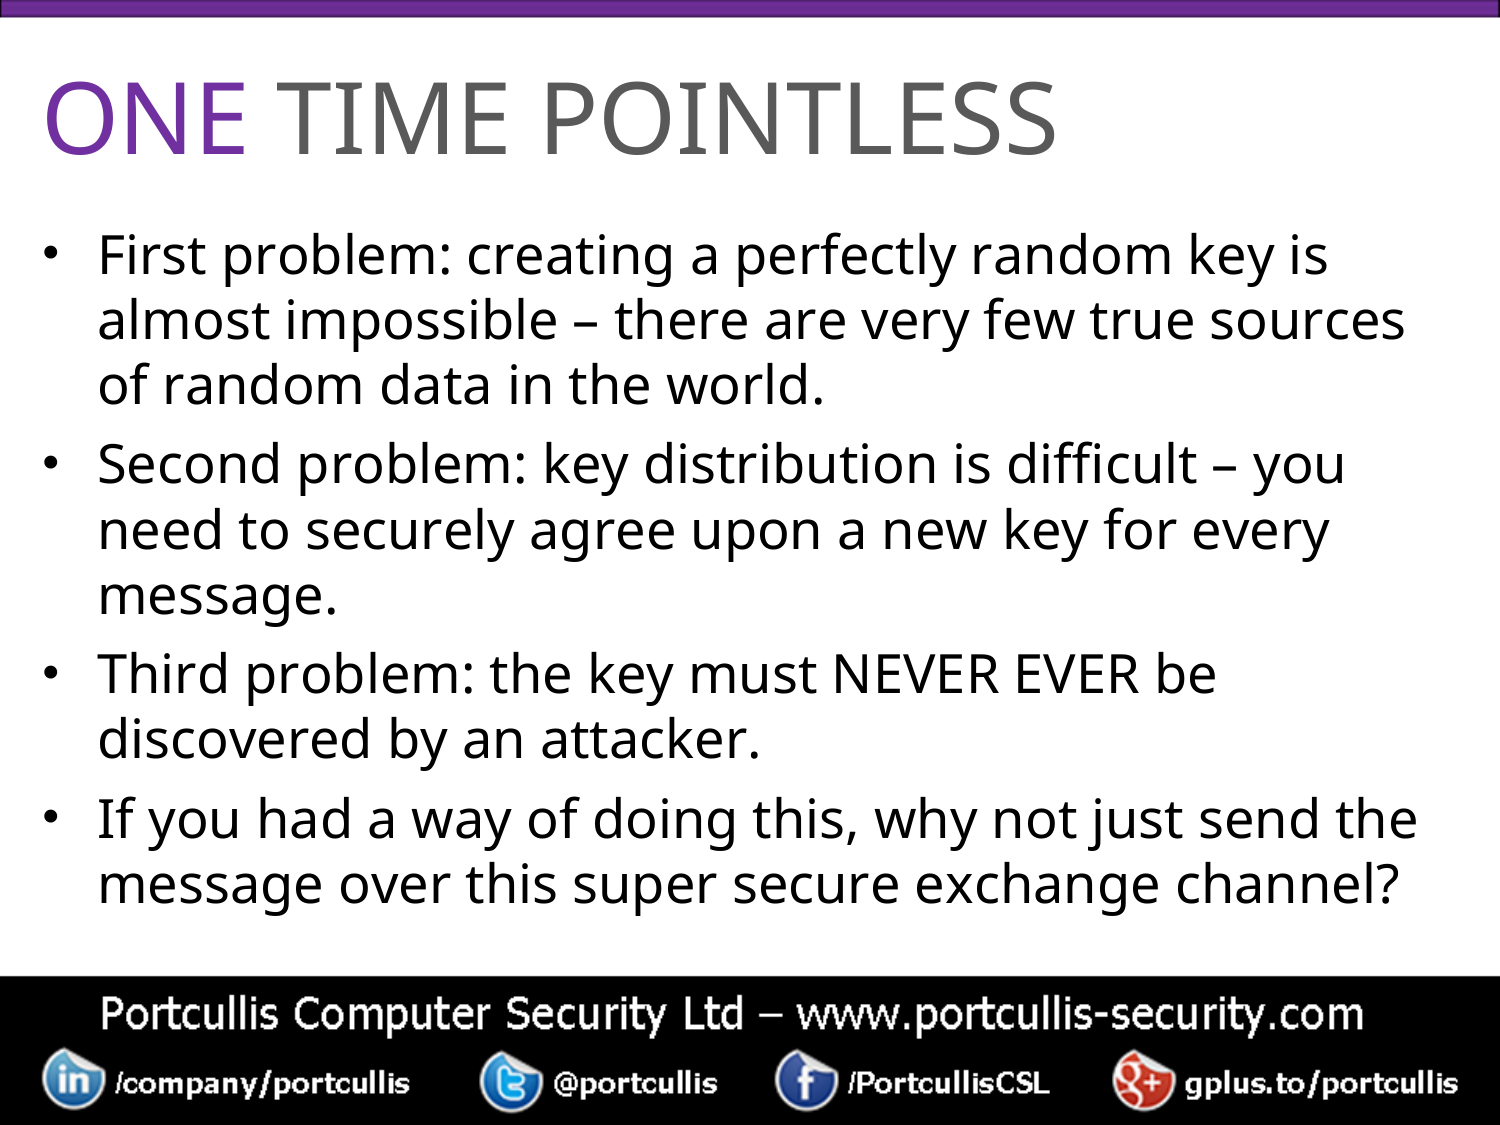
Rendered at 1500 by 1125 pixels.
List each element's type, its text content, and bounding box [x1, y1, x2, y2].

list First problem: creating a perfectly random key is almost impossible – there are very few true sources of random data in the world. Second problem: key distribution is difficult – you need to securely agree upon a new key for every message. Third problem: the key must NEVER EVER be discovered by an attacker. If you had a way of doing this, why not just send the message over this super secure exchange channel? [41, 219, 1428, 965]
picture [0, 0, 1500, 1125]
title ONE TIME POINTLESS [41, 42, 1434, 202]
